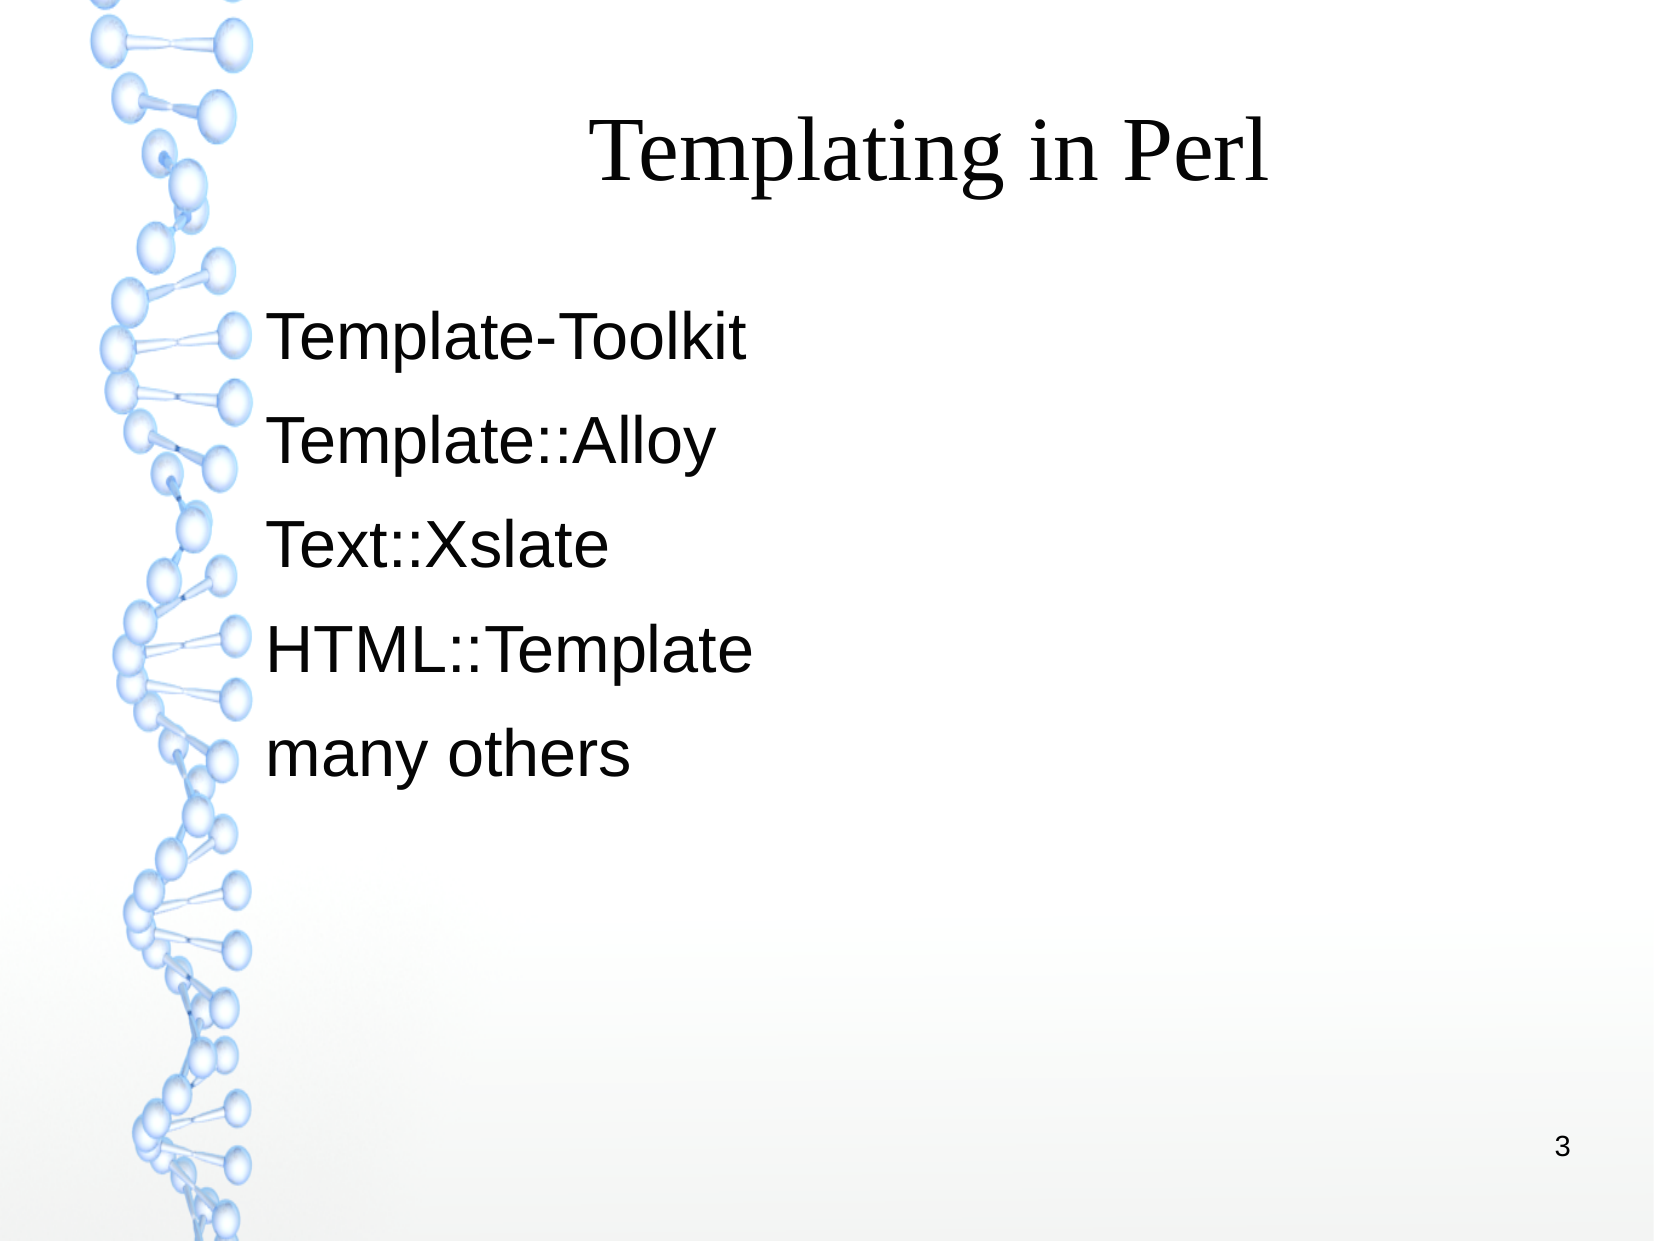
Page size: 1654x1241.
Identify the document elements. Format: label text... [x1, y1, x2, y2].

list Template-Toolkit Template::Alloy Text::Xslate HTML::Template many others [265, 299, 1595, 1019]
title Templating in Perl [265, 47, 1595, 252]
picture [0, 0, 1654, 1241]
